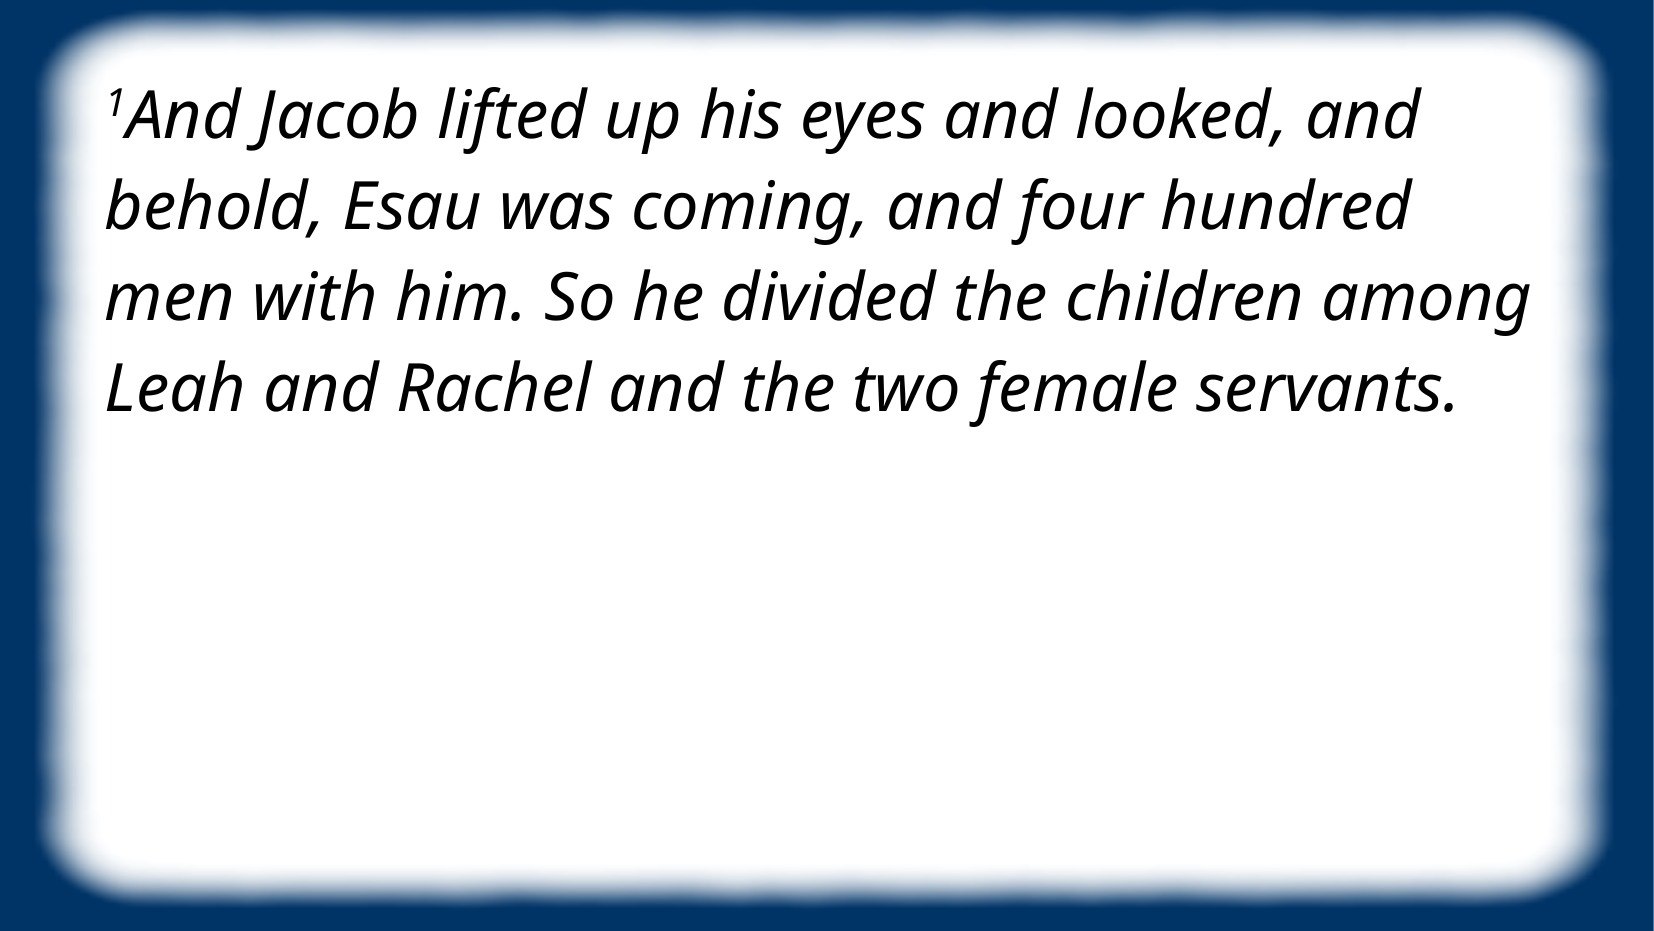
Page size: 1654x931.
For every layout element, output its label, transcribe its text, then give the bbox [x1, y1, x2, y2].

picture [0, 0, 1654, 931]
text_box 1And Jacob lifted up his eyes and looked, and behold, Esau was coming, and four hundred men with him. So he divided the children among Leah and Rachel and the two female servants. [90, 60, 1561, 519]
